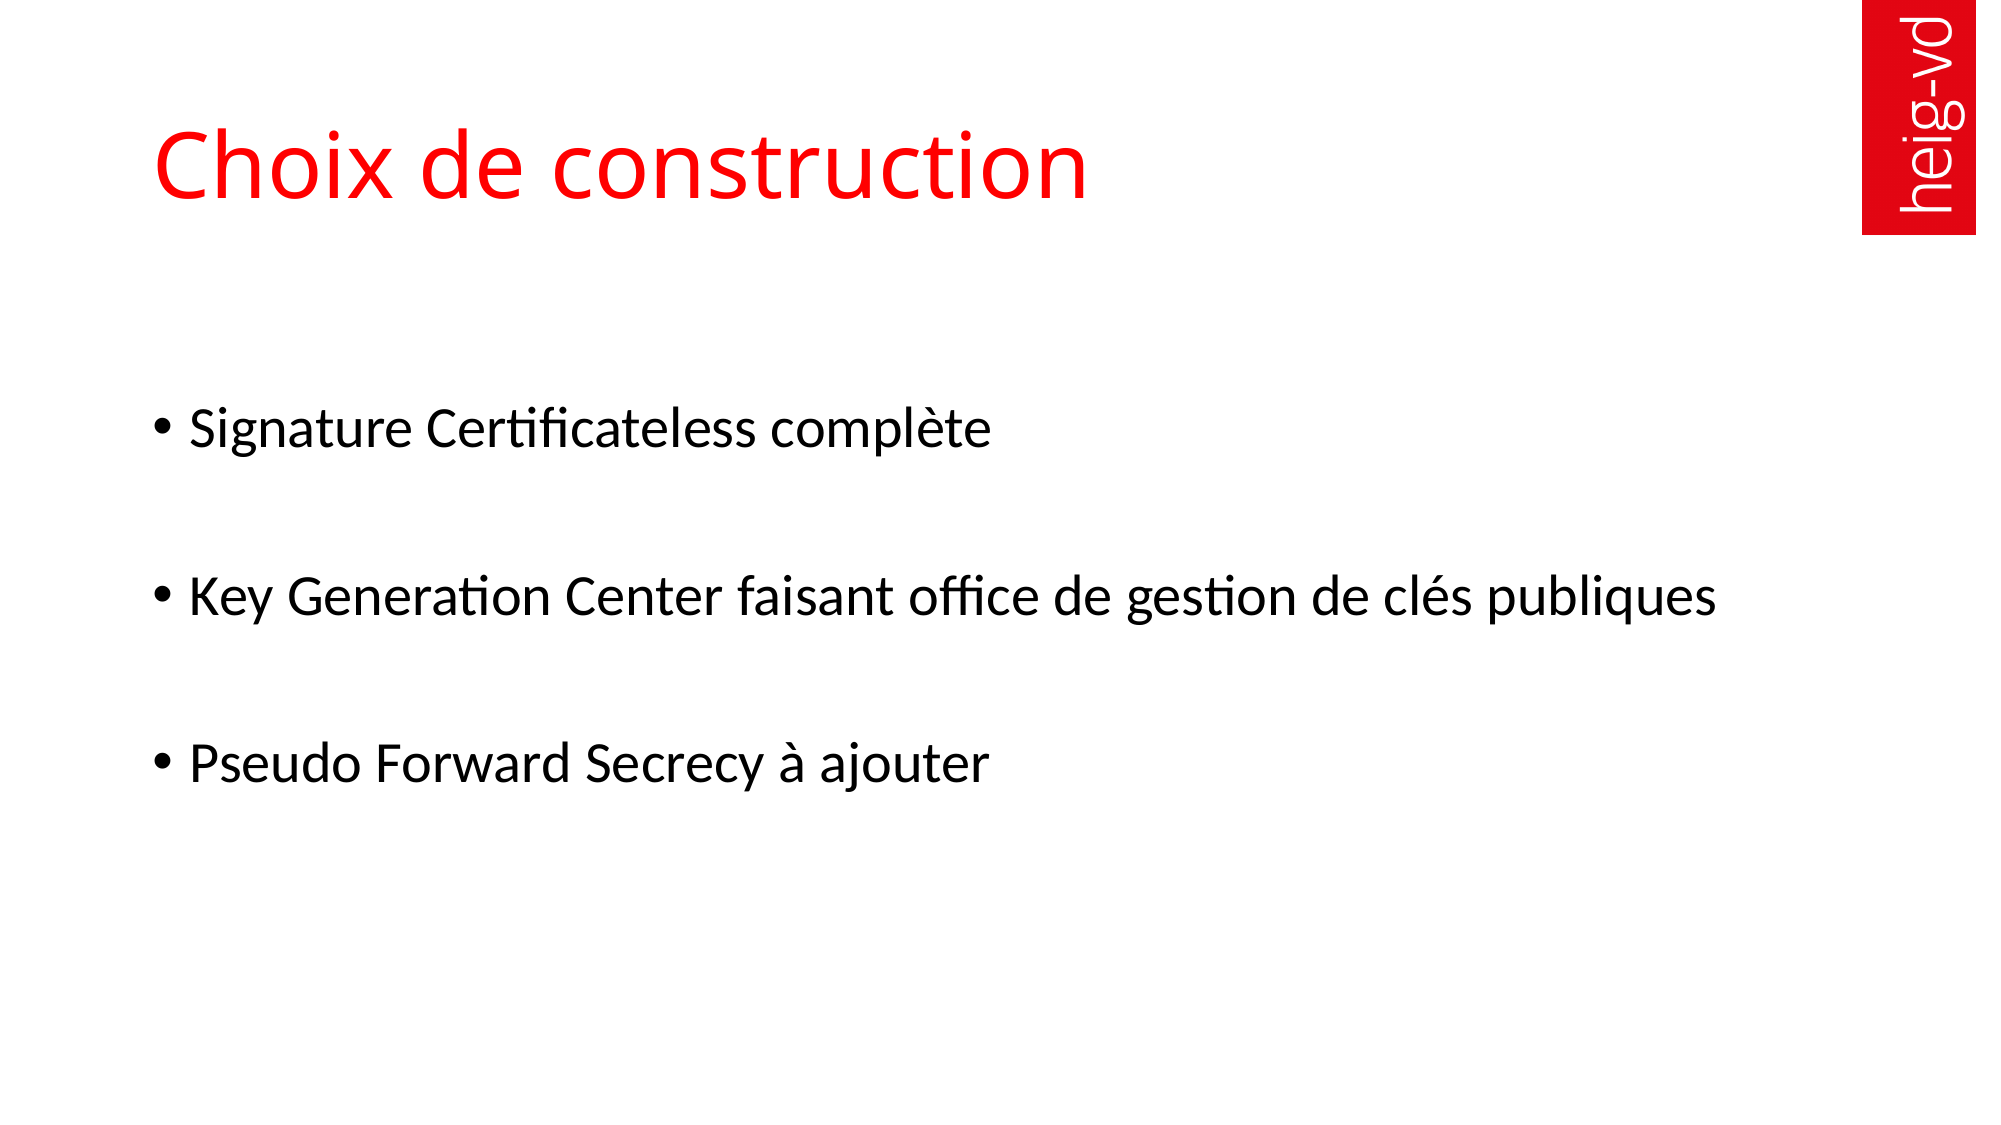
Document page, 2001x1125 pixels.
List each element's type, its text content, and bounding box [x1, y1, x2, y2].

title Choix de construction [137, 59, 1863, 278]
picture [1862, 0, 1976, 236]
list Signature Certificateless complète Key Generation Center faisant office de gestion de clés publiques Pseudo Forward Secrecy à ajouter [137, 389, 1863, 1104]
